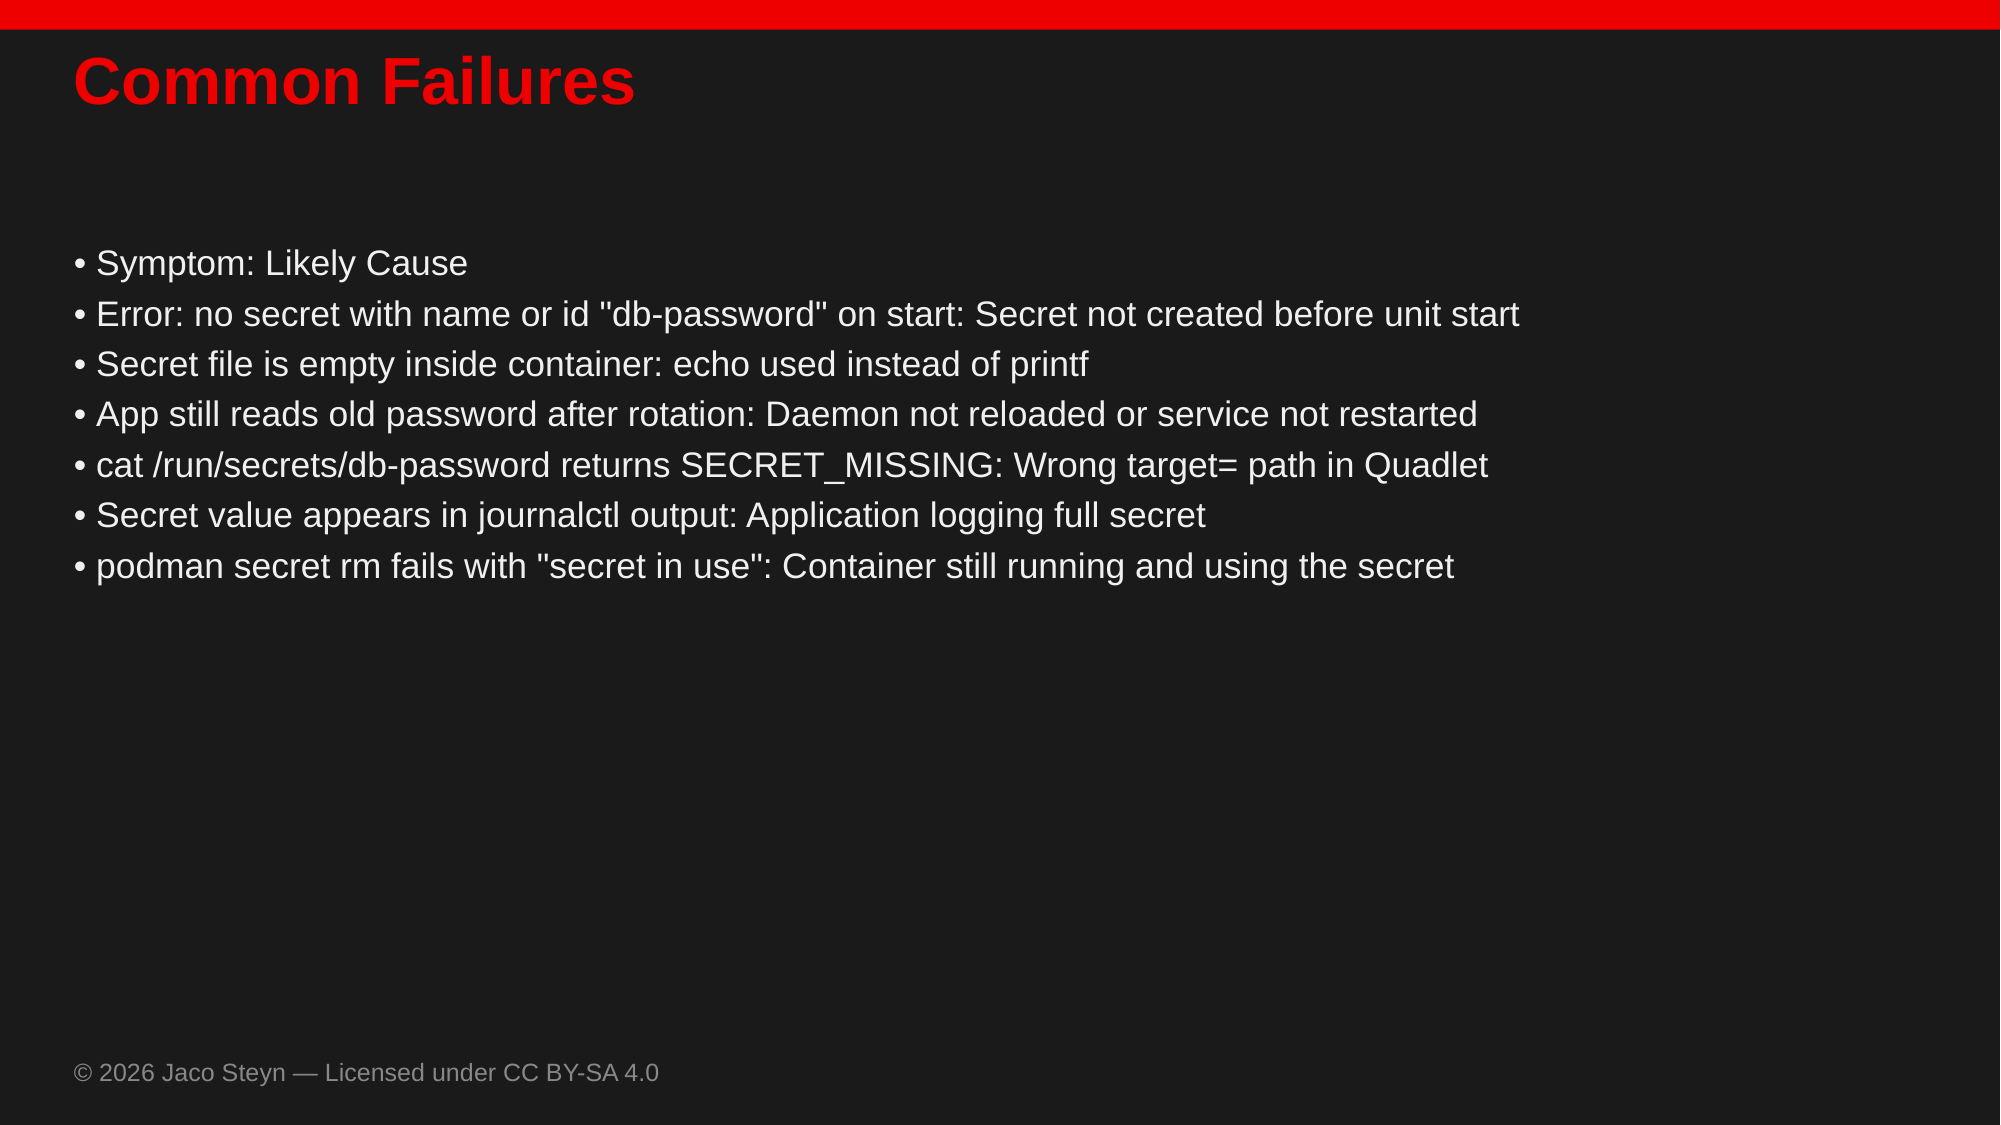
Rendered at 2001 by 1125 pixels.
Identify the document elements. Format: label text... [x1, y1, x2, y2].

text_box Common Failures [59, 36, 1942, 208]
text_box • Symptom: Likely Cause • Error: no secret with name or id "db-password" on start: Secret not created before unit start • Secret file is empty inside container: echo used instead of printf • App still reads old password after rotation: Daemon not reloaded or service not restarted • cat /run/secrets/db-password returns SECRET_MISSING: Wrong target= path in Quadlet • Secret value appears in journalctl output: Application logging full secret • podman secret rm fails with "secret in use": Container still running and using the secret [59, 236, 1942, 1037]
text_box © 2026 Jaco Steyn — Licensed under CC BY-SA 4.0 [59, 1051, 1942, 1093]
text_box [0, 0, 2001, 30]
